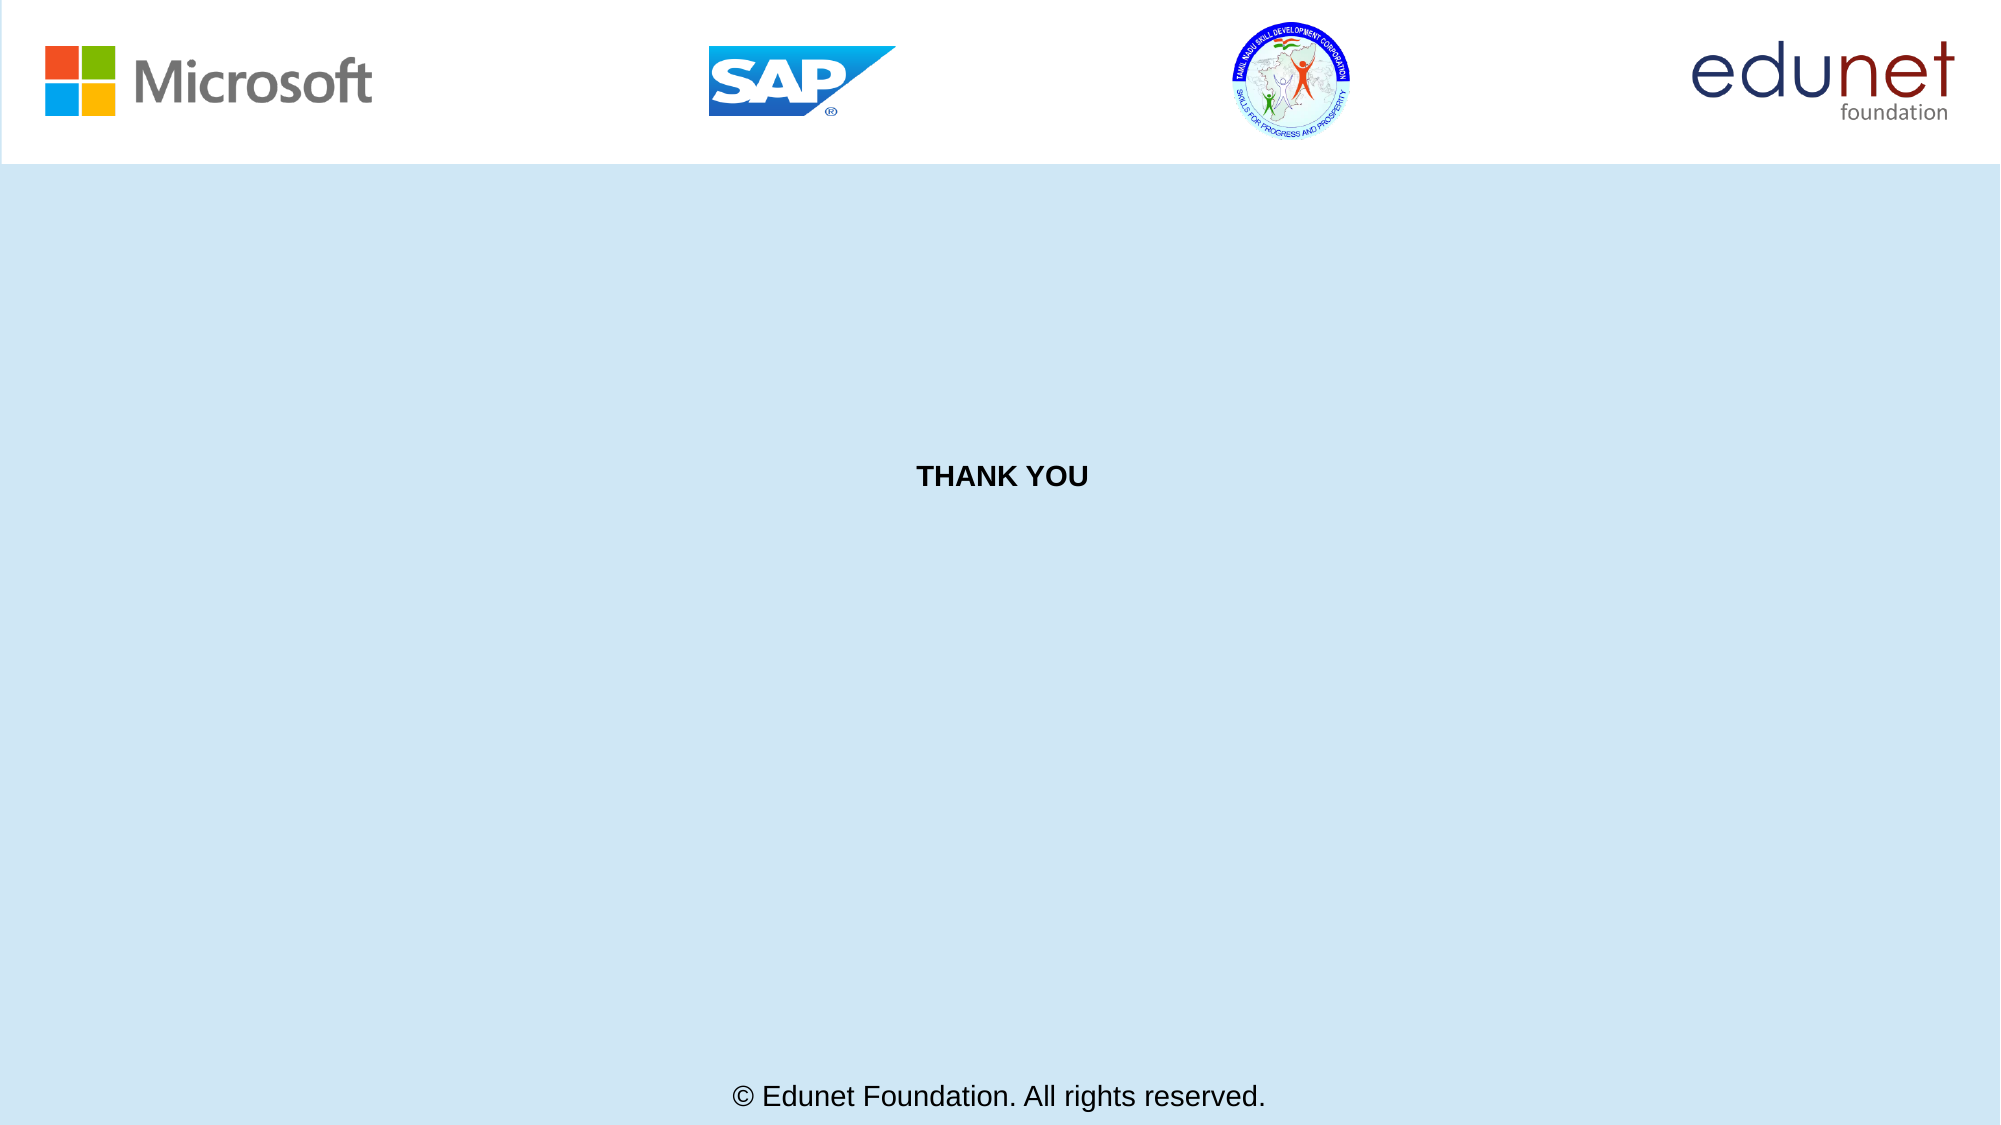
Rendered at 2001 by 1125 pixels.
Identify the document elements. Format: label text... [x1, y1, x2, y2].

picture [1232, 22, 1350, 140]
picture [45, 46, 372, 116]
picture [709, 48, 896, 116]
picture [1686, 37, 1957, 125]
footer © Edunet Foundation. All rights reserved. [662, 1065, 1338, 1125]
title THANK YOU [240, 453, 1766, 672]
